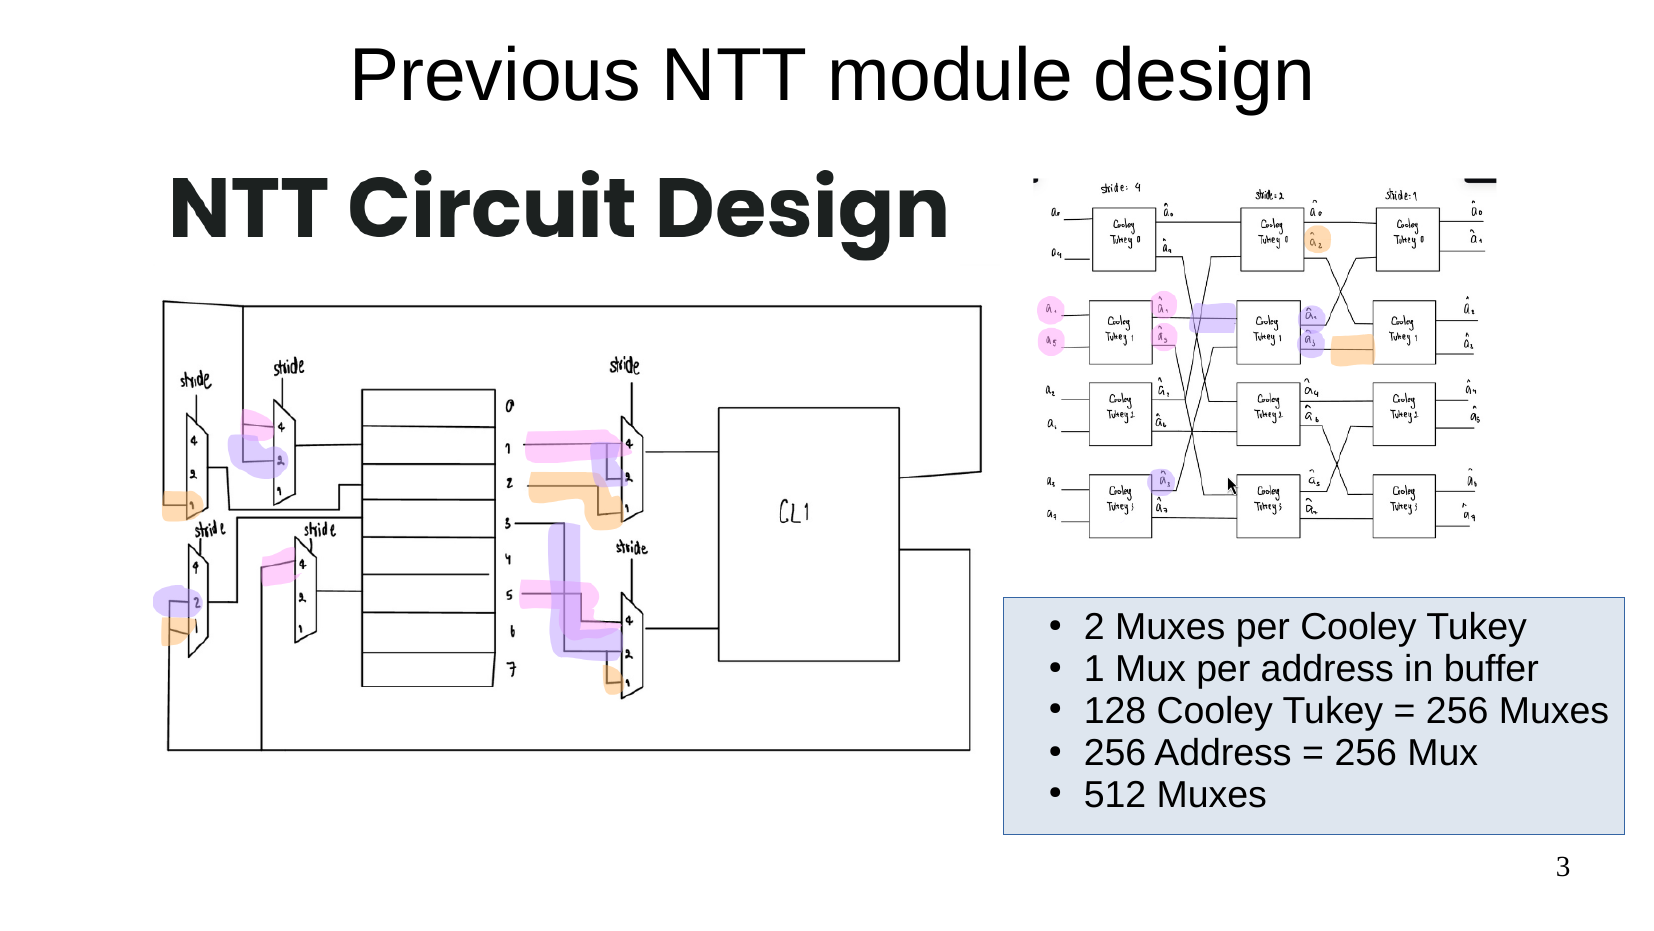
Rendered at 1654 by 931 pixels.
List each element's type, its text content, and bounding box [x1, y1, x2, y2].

picture [153, 147, 1537, 835]
text_box 2 Muxes per Cooley Tukey 1 Mux per address in buffer 128 Cooley Tukey = 256 Muxes 256 Address = 256 Mux 512 Muxes [1003, 597, 1625, 835]
title Previous NTT module design [88, 29, 1577, 120]
